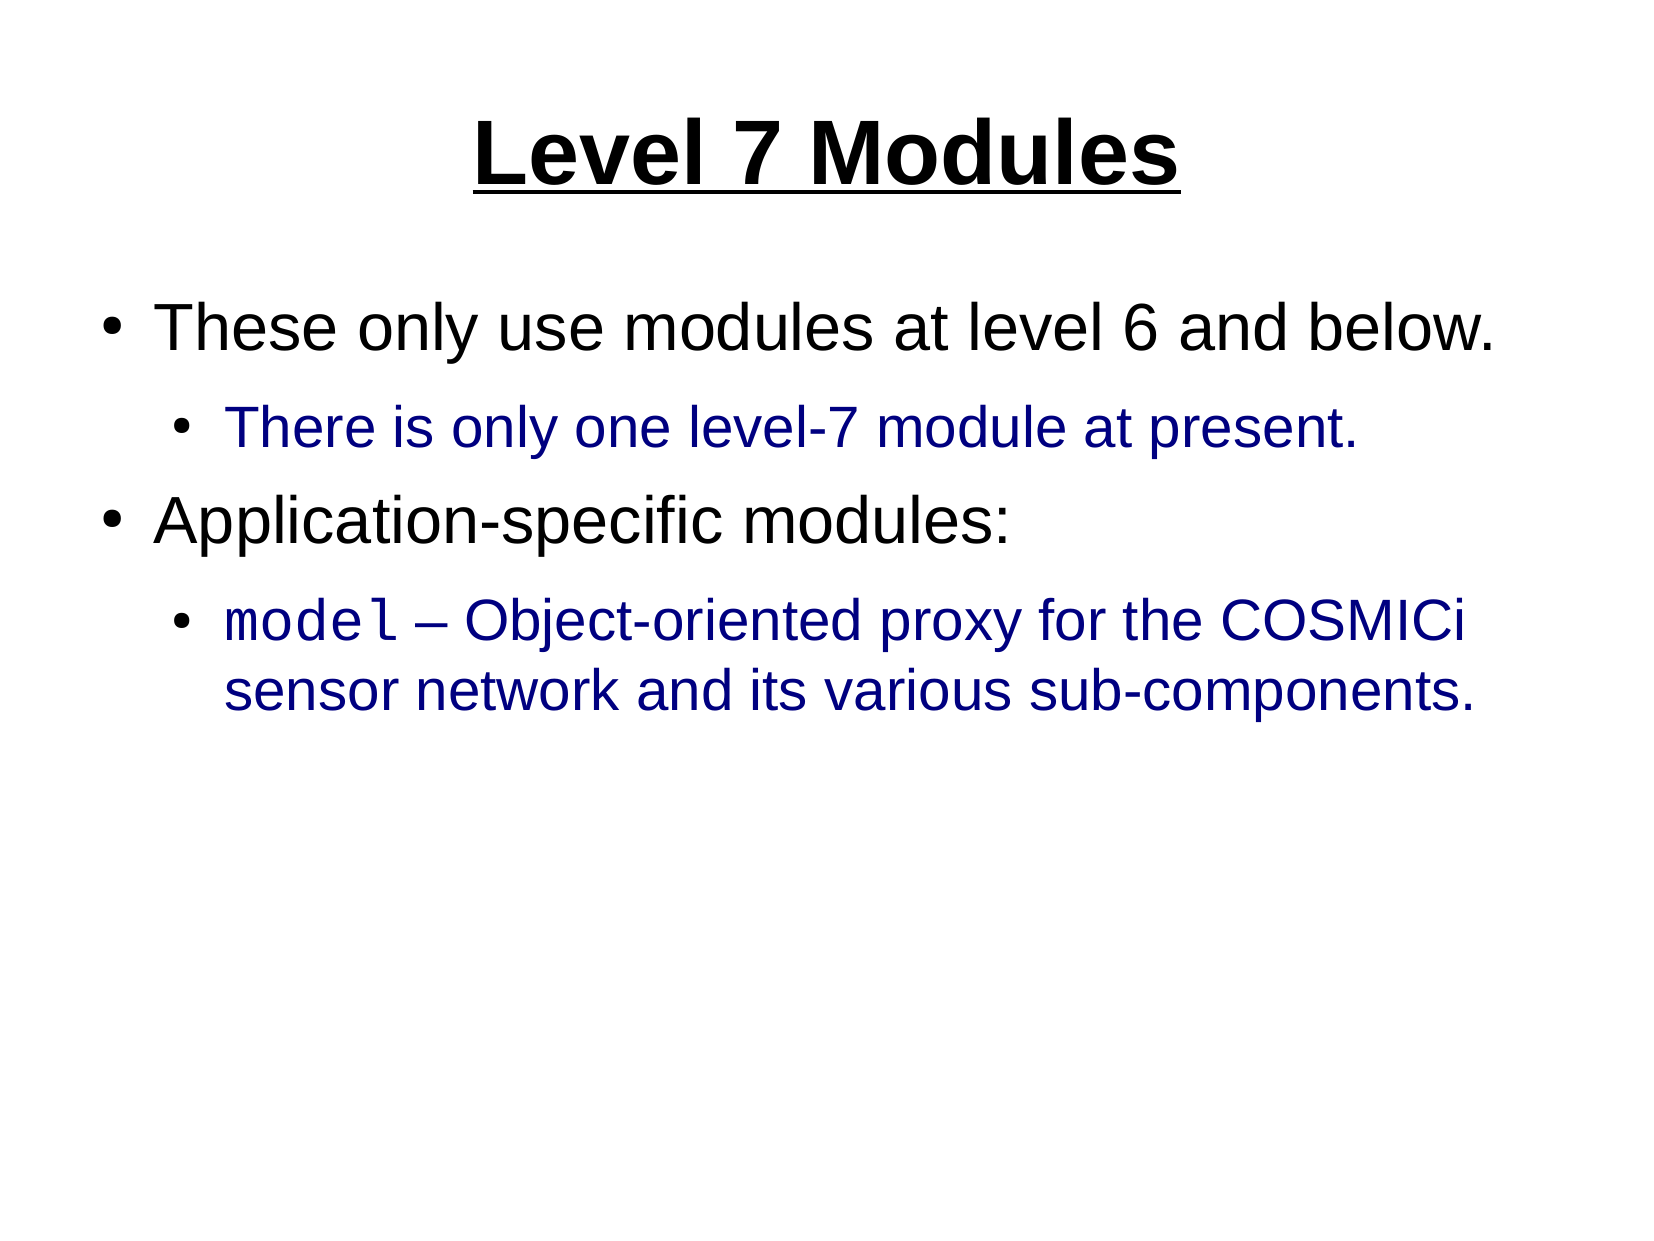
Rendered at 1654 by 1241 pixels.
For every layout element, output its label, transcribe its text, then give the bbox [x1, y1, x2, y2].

list These only use modules at level 6 and below. There is only one level-7 module at present. Application-specific modules: model – Object-oriented proxy for the COSMICi sensor network and its various sub-components. [82, 290, 1571, 1094]
title Level 7 Modules [82, 56, 1571, 250]
